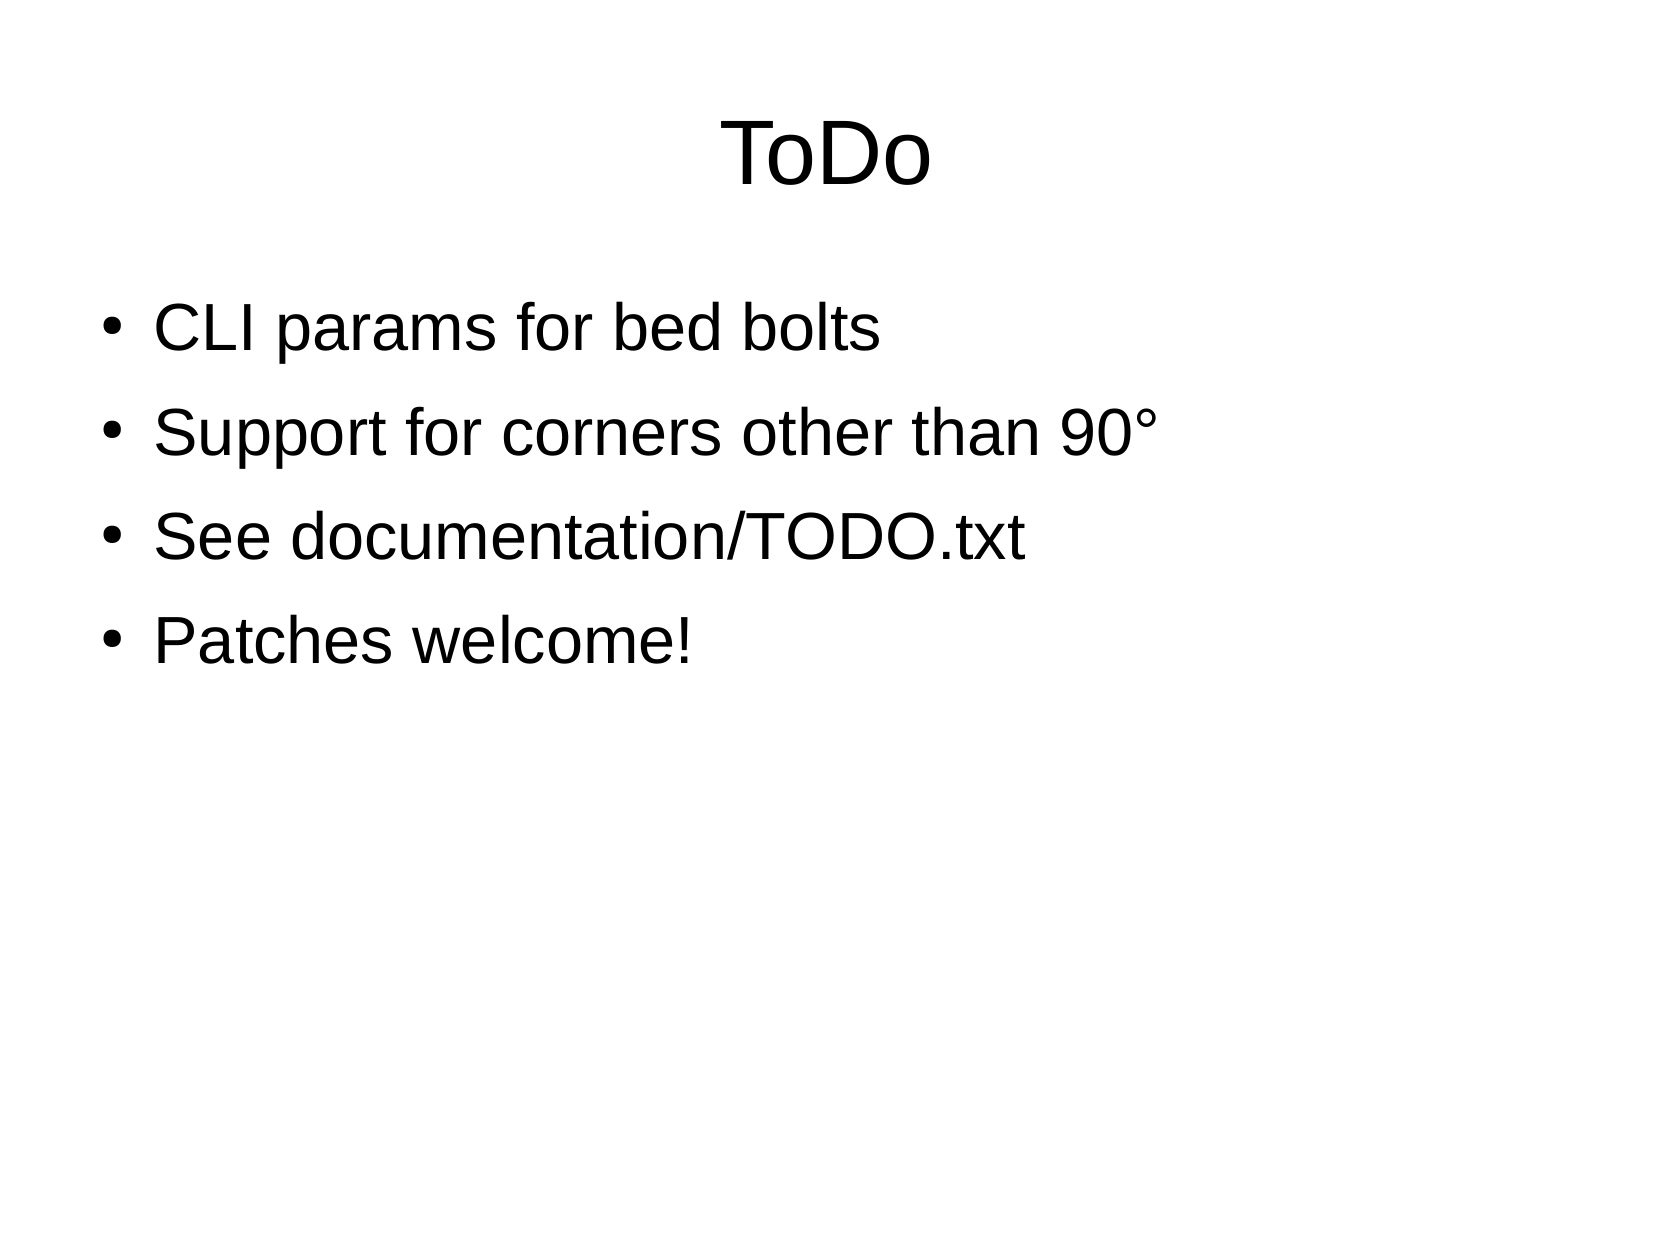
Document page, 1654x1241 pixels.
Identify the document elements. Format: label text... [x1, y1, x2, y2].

title ToDo [82, 49, 1571, 257]
list CLI params for bed bolts Support for corners other than 90° See documentation/TODO.txt Patches welcome! [82, 290, 1571, 1010]
